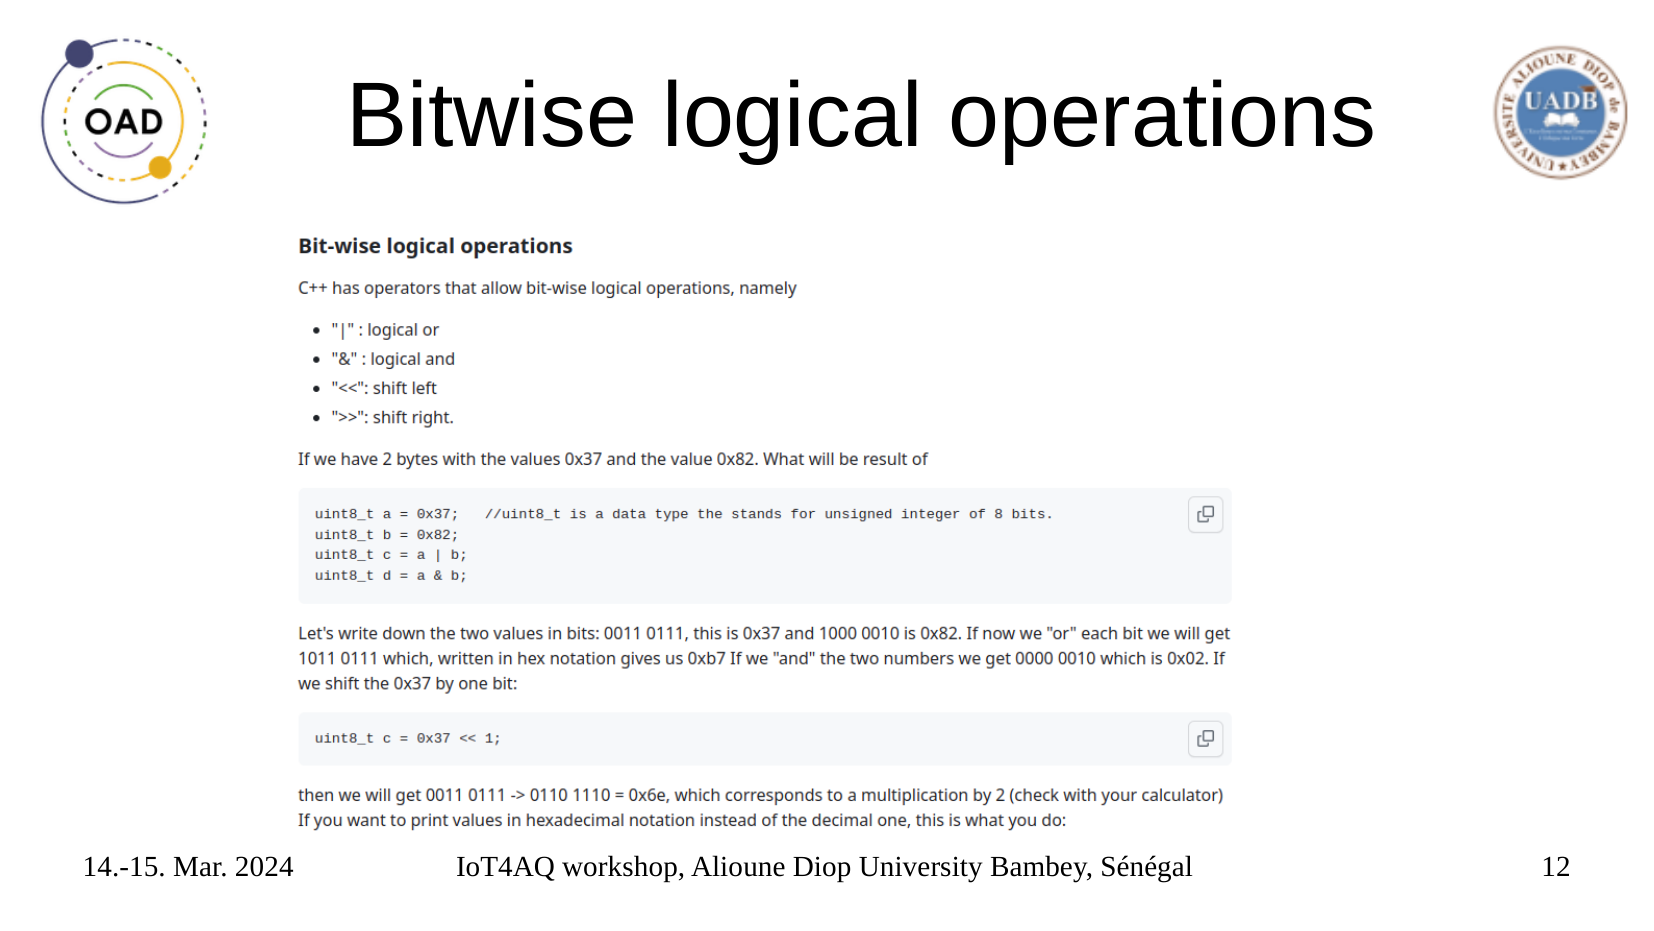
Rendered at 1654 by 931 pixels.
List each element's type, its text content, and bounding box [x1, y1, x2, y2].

picture [257, 224, 1313, 848]
picture [1482, 37, 1641, 188]
title Bitwise logical operations [278, 37, 1446, 193]
picture [0, 24, 242, 225]
